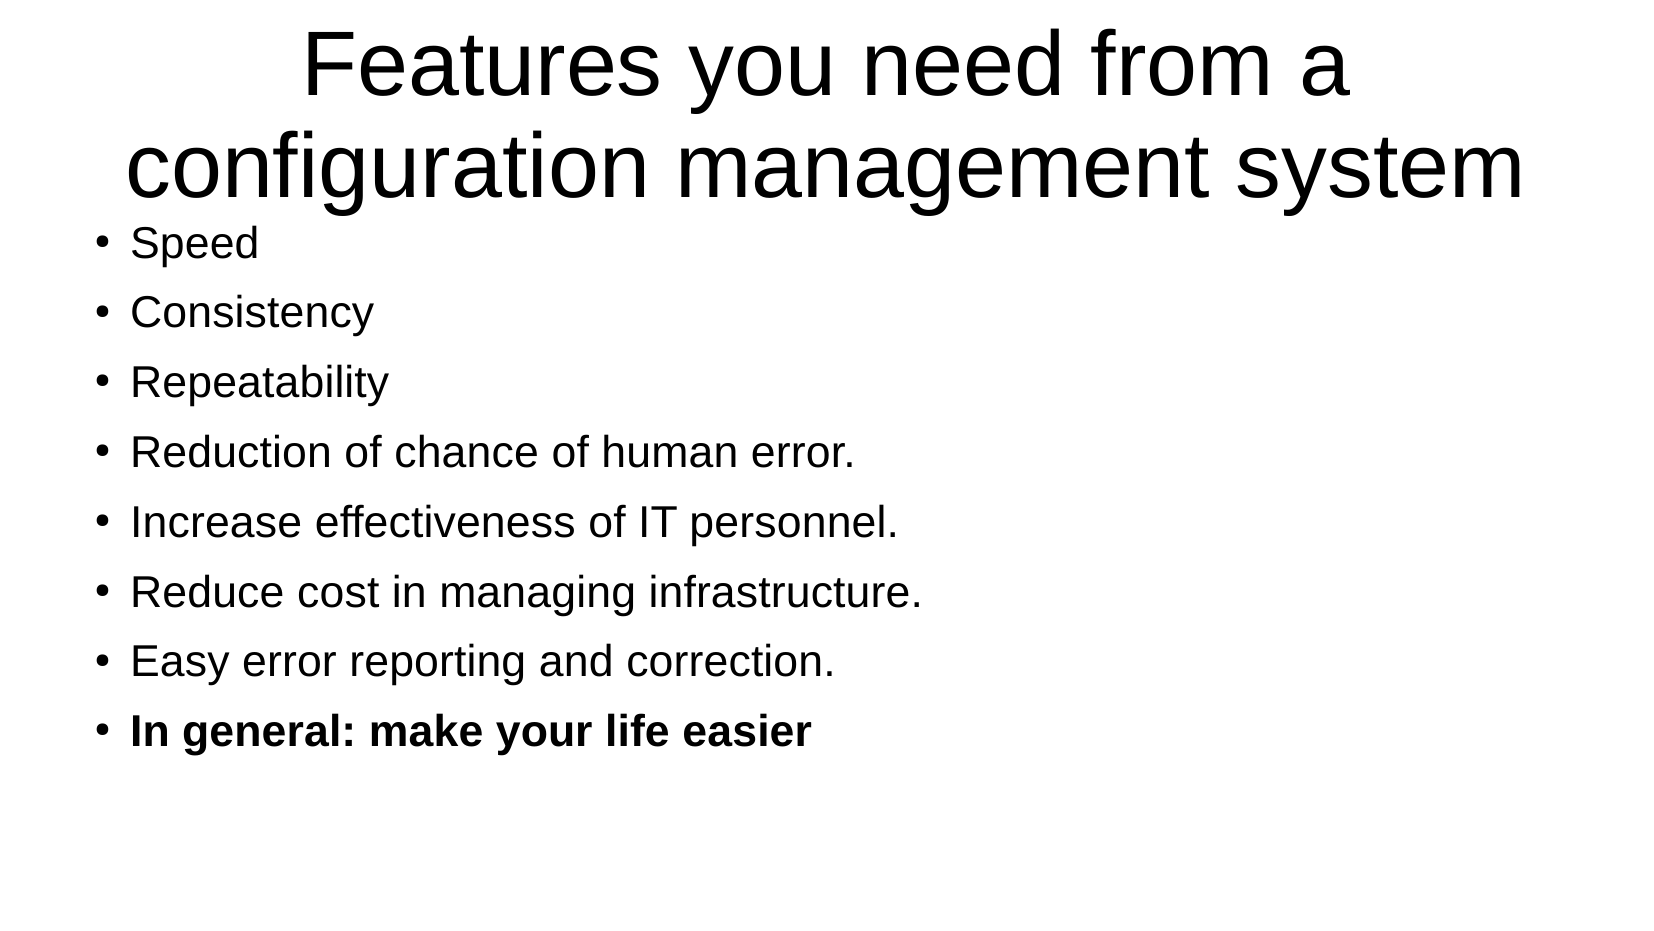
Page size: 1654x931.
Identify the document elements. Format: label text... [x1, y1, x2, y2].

list Speed Consistency Repeatability Reduction of chance of human error. Increase effectiveness of IT personnel. Reduce cost in managing infrastructure. Easy error reporting and correction. In general: make your life easier [82, 217, 1571, 758]
title Features you need from a configuration management system [82, 12, 1571, 217]
